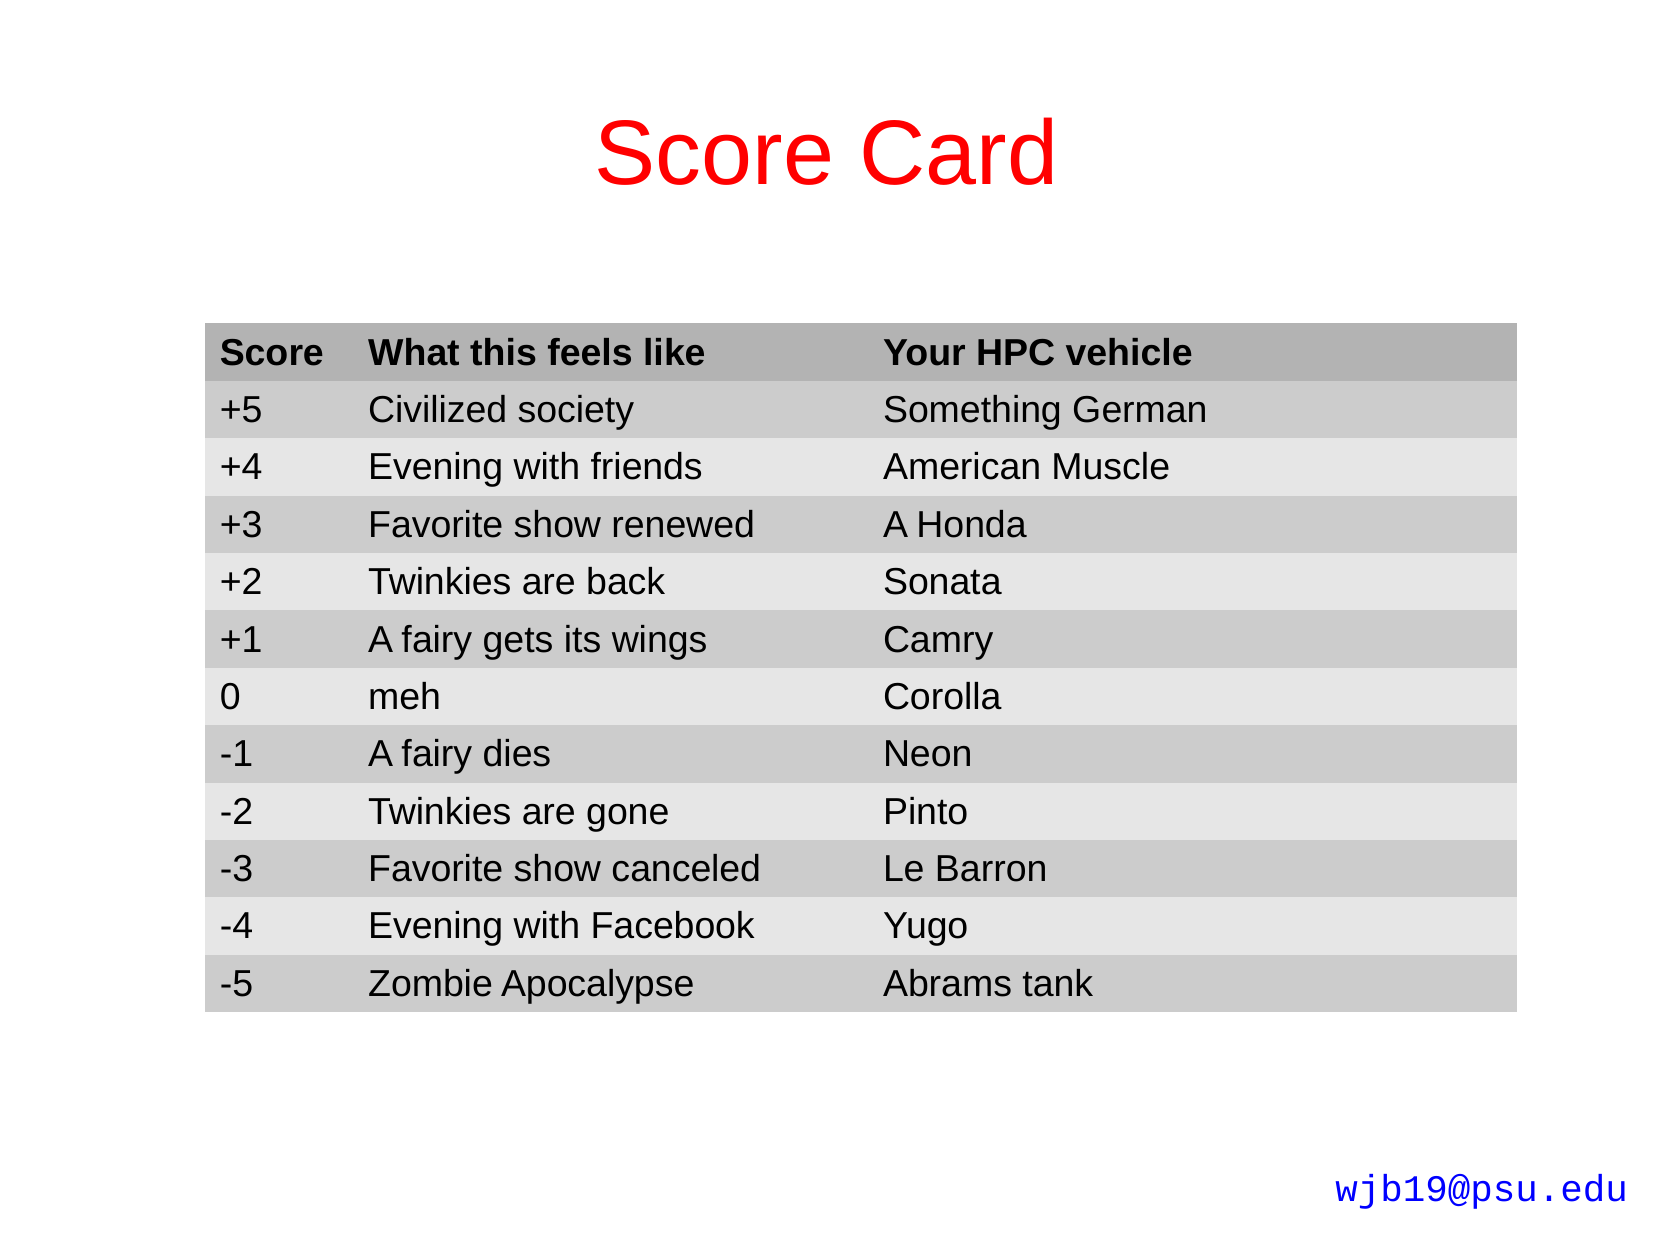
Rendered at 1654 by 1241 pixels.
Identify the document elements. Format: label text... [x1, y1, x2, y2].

title Score Card [82, 49, 1571, 257]
table_cell Le Barron [868, 840, 1517, 897]
table_header Your HPC vehicle [868, 323, 1517, 381]
table_cell Zombie Apocalypse [353, 955, 868, 1012]
table_cell -1 [205, 725, 353, 783]
table_header Score [205, 323, 353, 381]
table_cell A fairy dies [353, 725, 868, 783]
table_cell American Muscle [868, 438, 1517, 496]
text_box wjb19@psu.edu [1320, 1162, 1643, 1220]
table_cell +5 [205, 381, 353, 438]
table_cell A fairy gets its wings [353, 610, 868, 668]
table_cell Twinkies are back [353, 553, 868, 610]
table_cell +4 [205, 438, 353, 496]
table_cell Sonata [868, 553, 1517, 610]
table_cell +3 [205, 496, 353, 553]
table_cell -2 [205, 783, 353, 840]
table_cell Corolla [868, 668, 1517, 725]
table_cell Pinto [868, 783, 1517, 840]
table_cell 0 [205, 668, 353, 725]
table_cell Camry [868, 610, 1517, 668]
table_cell -4 [205, 897, 353, 955]
table_cell Twinkies are gone [353, 783, 868, 840]
table_cell Yugo [868, 897, 1517, 955]
table_cell +1 [205, 610, 353, 668]
table_cell Favorite show renewed [353, 496, 868, 553]
table_cell Favorite show canceled [353, 840, 868, 897]
table_cell A Honda [868, 496, 1517, 553]
table_cell -5 [205, 955, 353, 1012]
table_cell Evening with friends [353, 438, 868, 496]
table_header What this feels like [353, 323, 868, 381]
table_cell Abrams tank [868, 955, 1517, 1012]
table_cell meh [353, 668, 868, 725]
table_cell Civilized society [353, 381, 868, 438]
table_cell -3 [205, 840, 353, 897]
table_cell Neon [868, 725, 1517, 783]
table_cell Evening with Facebook [353, 897, 868, 955]
table_cell Something German [868, 381, 1517, 438]
table_cell +2 [205, 553, 353, 610]
